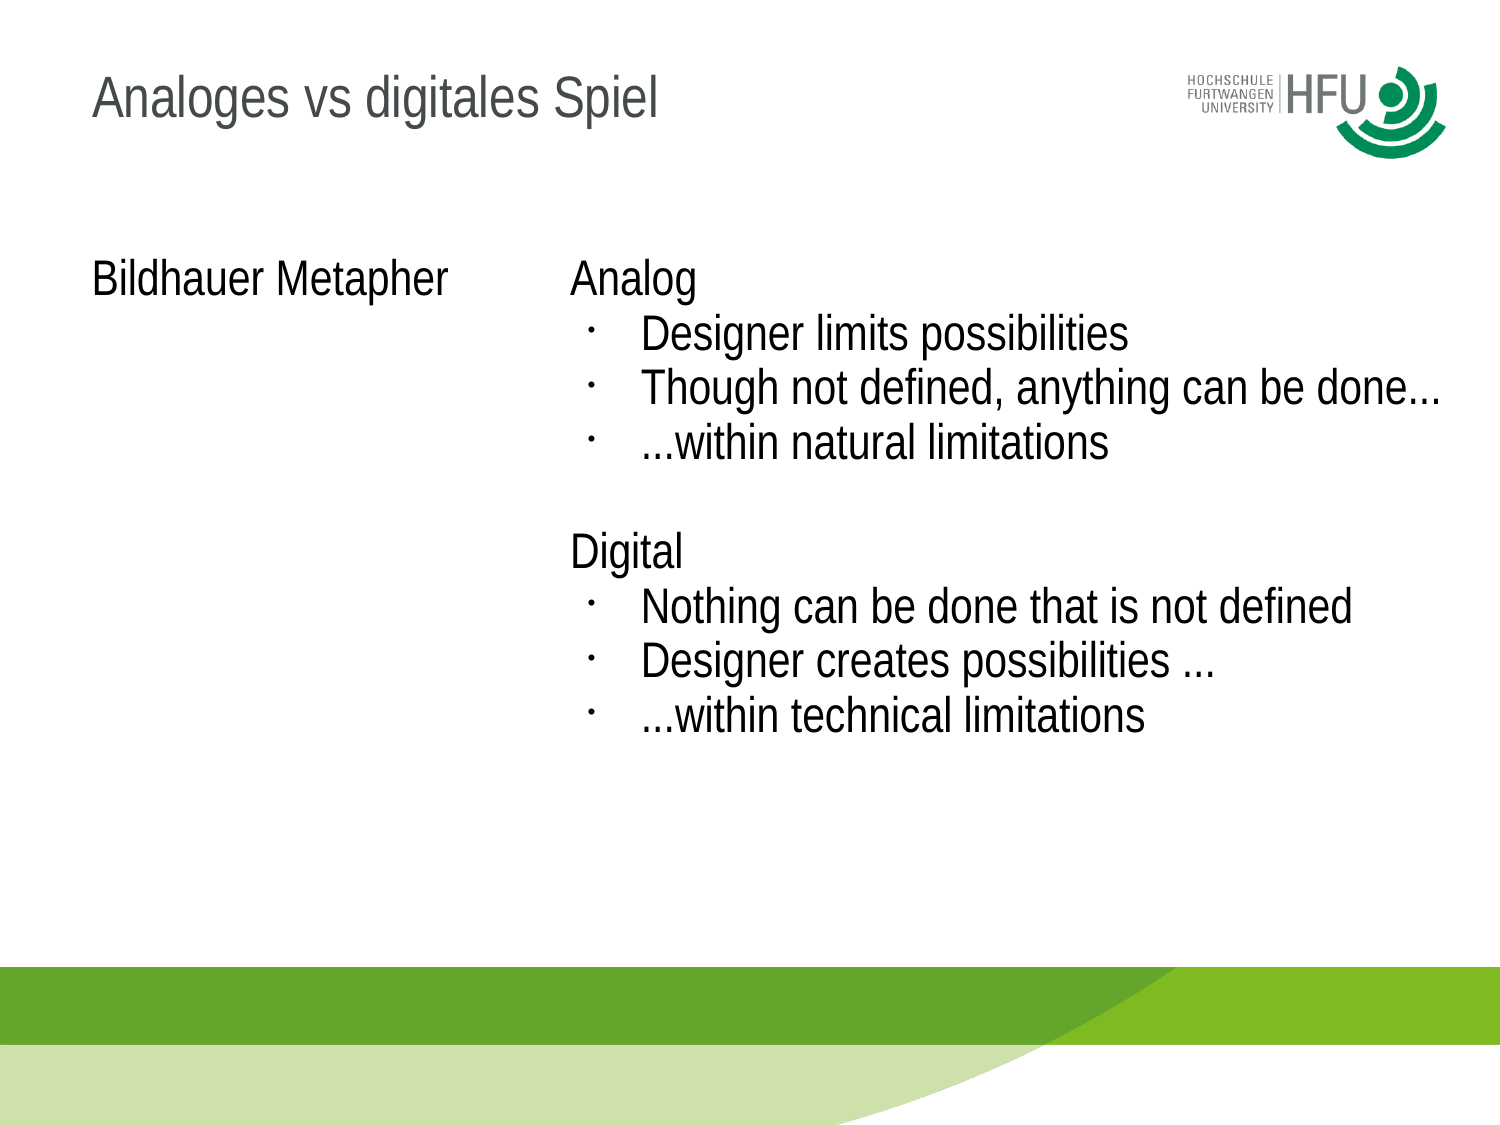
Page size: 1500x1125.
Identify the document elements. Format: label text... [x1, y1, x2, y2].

list Analog Designer limits possibilities Though not defined, anything can be done... ...within natural limitations Digital Nothing can be done that is not defined Designer creates possibilities ... ...within technical limitations [555, 250, 1500, 913]
list Bildhauer Metapher [76, 249, 1447, 913]
picture [1166, 53, 1454, 164]
title Analoges vs digitales Spiel [77, 64, 1353, 153]
picture [0, 967, 1500, 1125]
